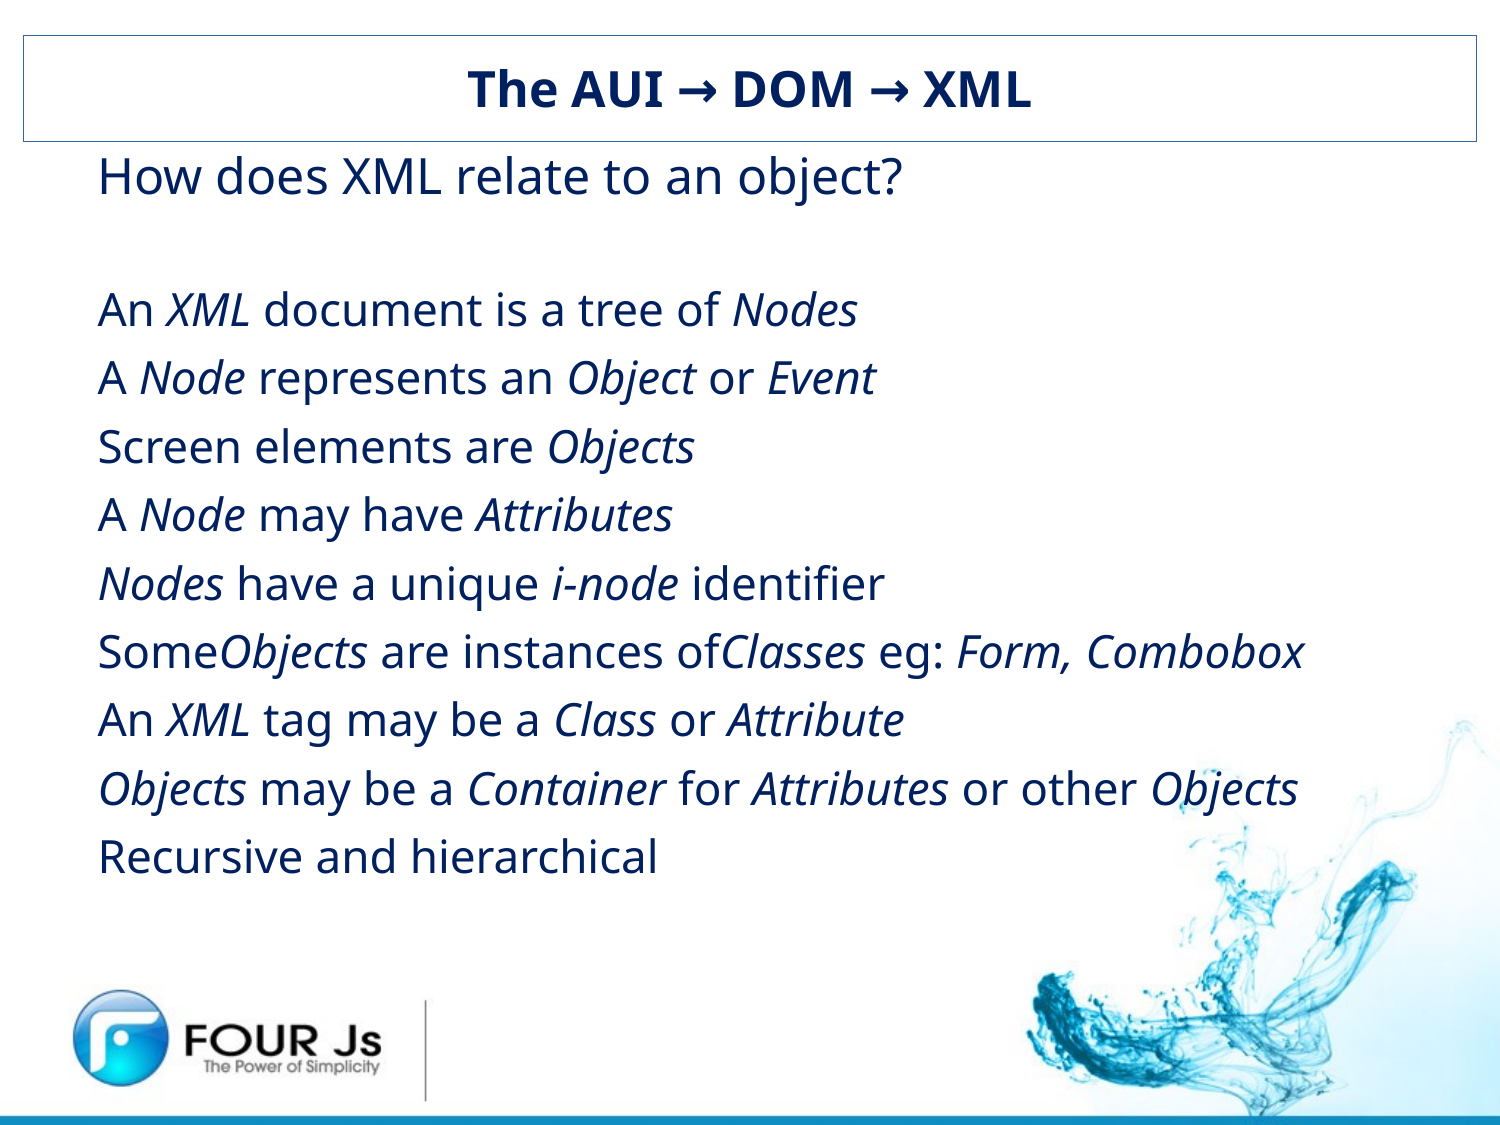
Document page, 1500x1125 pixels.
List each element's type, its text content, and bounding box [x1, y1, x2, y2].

picture [0, 0, 1500, 1122]
text_box How does XML relate to an object? An XML document is a tree of Nodes A Node represents an Object or Event Screen elements are Objects A Node may have Attributes Nodes have a unique i-node identifier SomeObjects are instances ofClasses eg: Form, Combobox An XML tag may be a Class or Attribute Objects may be a Container for Attributes or other Objects Recursive and hierarchical [82, 133, 1436, 896]
title The AUI → DOM → XML [23, 35, 1477, 142]
